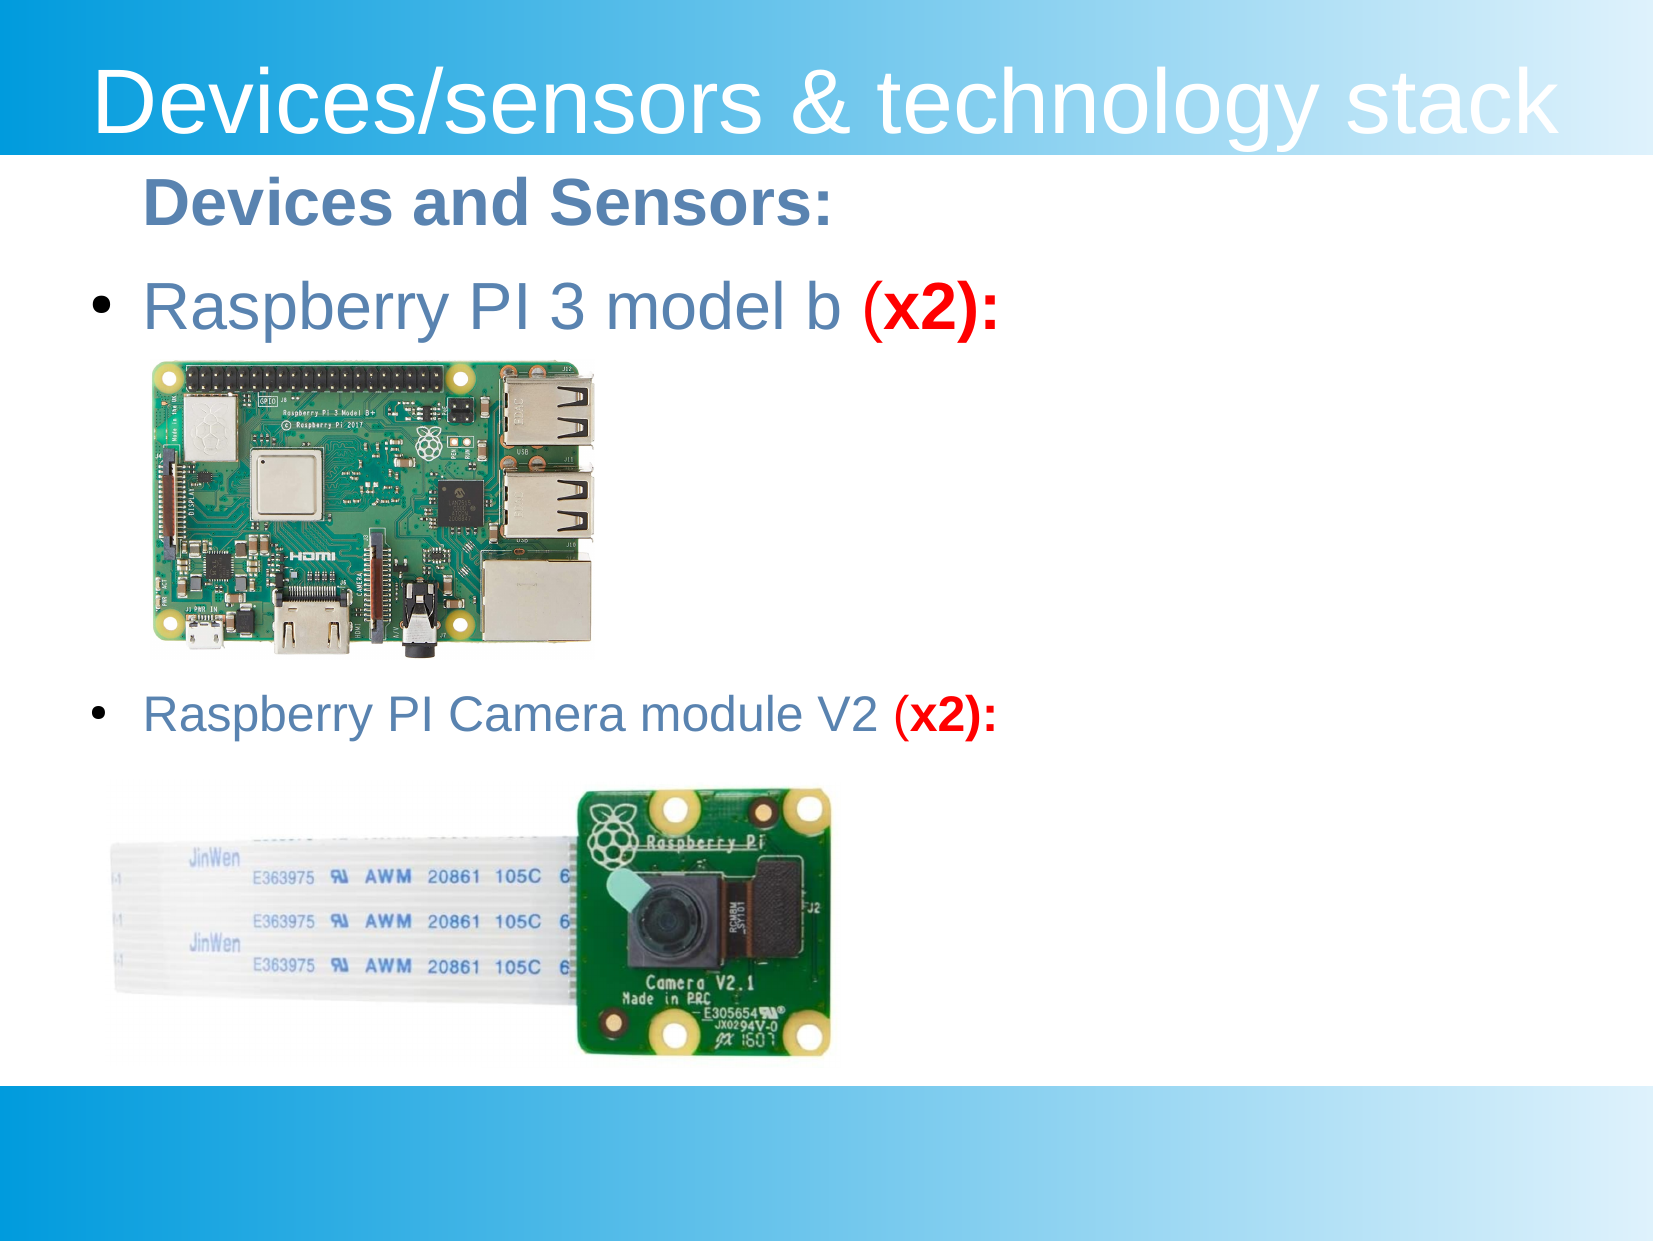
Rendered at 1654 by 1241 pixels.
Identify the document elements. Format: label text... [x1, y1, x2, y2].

picture [105, 780, 841, 1068]
list Devices and Sensors: Raspberry PI 3 model b (x2): Raspberry PI Camera module V2 (x2): [71, 165, 1561, 496]
picture [150, 359, 595, 661]
title Devices/sensors & technology stack [82, 49, 1571, 155]
